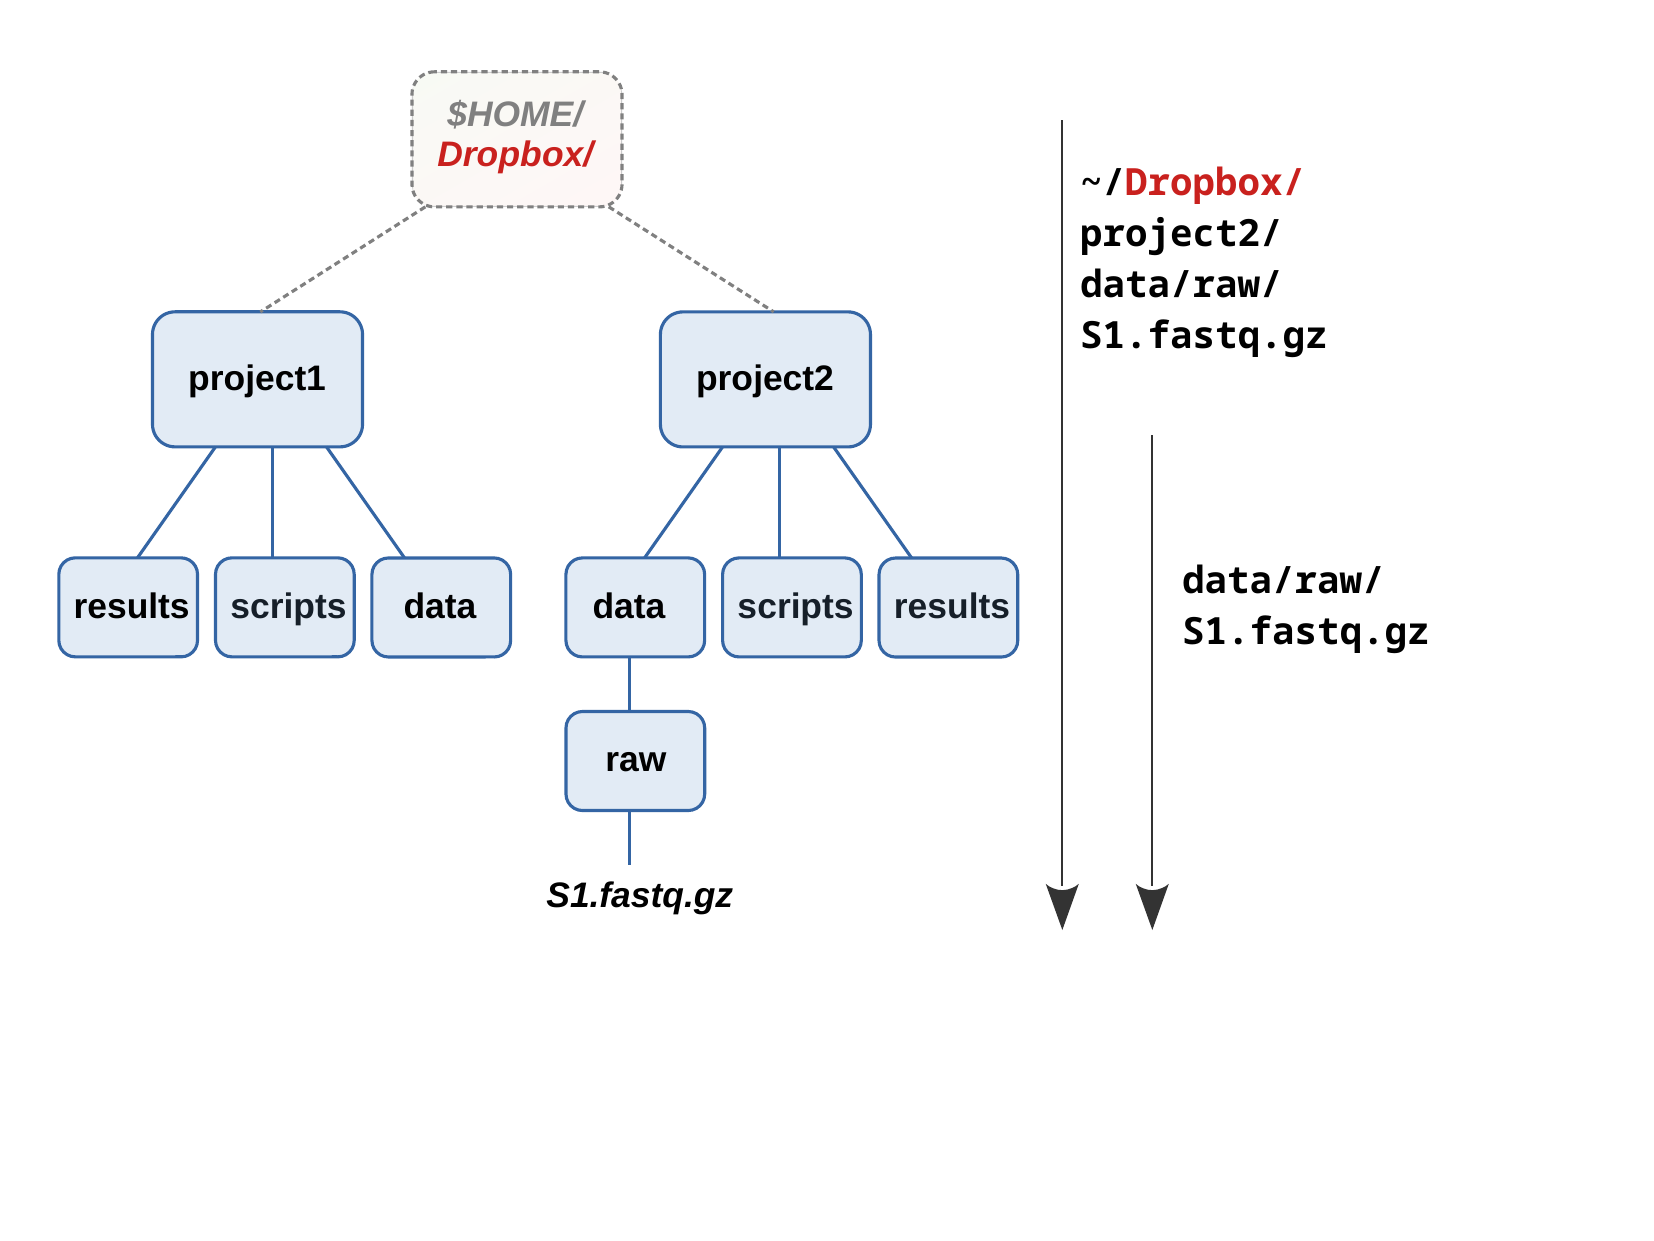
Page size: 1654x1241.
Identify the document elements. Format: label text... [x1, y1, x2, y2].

text_box scripts [862, 579, 870, 636]
text_box [215, 557, 355, 657]
text_box data/raw/ S1.fastq.gz [1167, 546, 1453, 646]
text_box project1 [173, 350, 346, 446]
text_box [58, 557, 198, 579]
text_box raw [590, 731, 700, 789]
text_box data [388, 579, 498, 636]
text_box [565, 711, 705, 811]
text_box [660, 311, 871, 447]
text_box [565, 557, 705, 657]
text_box ~/Dropbox/project2/ data/raw/S1.fastq.gz [1065, 148, 1381, 313]
text_box results [1018, 579, 1026, 636]
text_box [879, 558, 1018, 658]
text_box S1.fastq.gz [531, 867, 760, 940]
text_box scripts [355, 579, 363, 636]
text_box data [577, 579, 687, 636]
text_box [152, 311, 363, 447]
text_box project2 [681, 350, 856, 446]
text_box results [58, 579, 216, 674]
text_box [371, 557, 511, 657]
text_box [722, 557, 862, 657]
text_box [411, 71, 623, 207]
text_box $HOME/Dropbox/ [418, 87, 613, 184]
